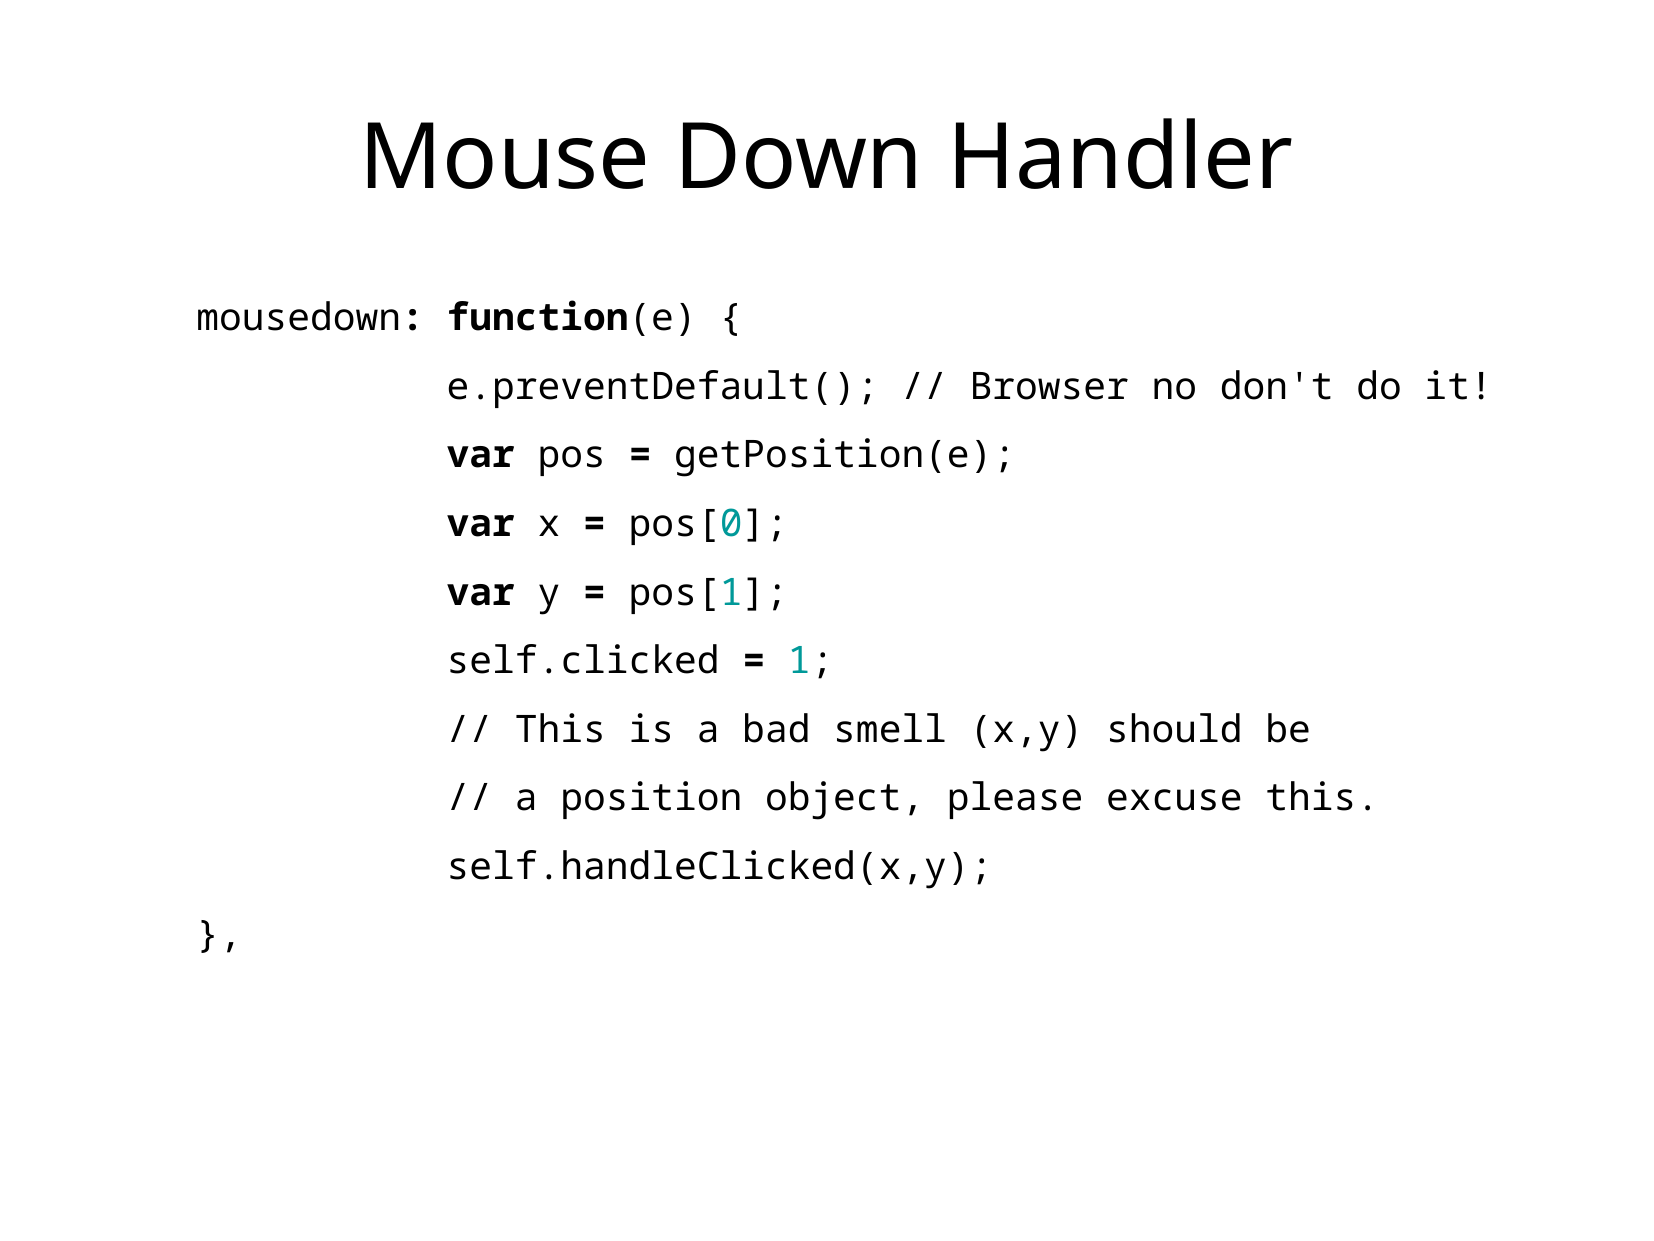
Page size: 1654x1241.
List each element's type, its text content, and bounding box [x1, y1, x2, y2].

list mousedown: function(e) { e.preventDefault(); // Browser no don't do it! var pos = getPosition(e); var x = pos[0]; var y = pos[1]; self.clicked = 1; // This is a bad smell (x,y) should be // a position object, please excuse this. self.handleClicked(x,y); }, [82, 290, 1538, 1010]
title Mouse Down Handler [82, 49, 1571, 257]
